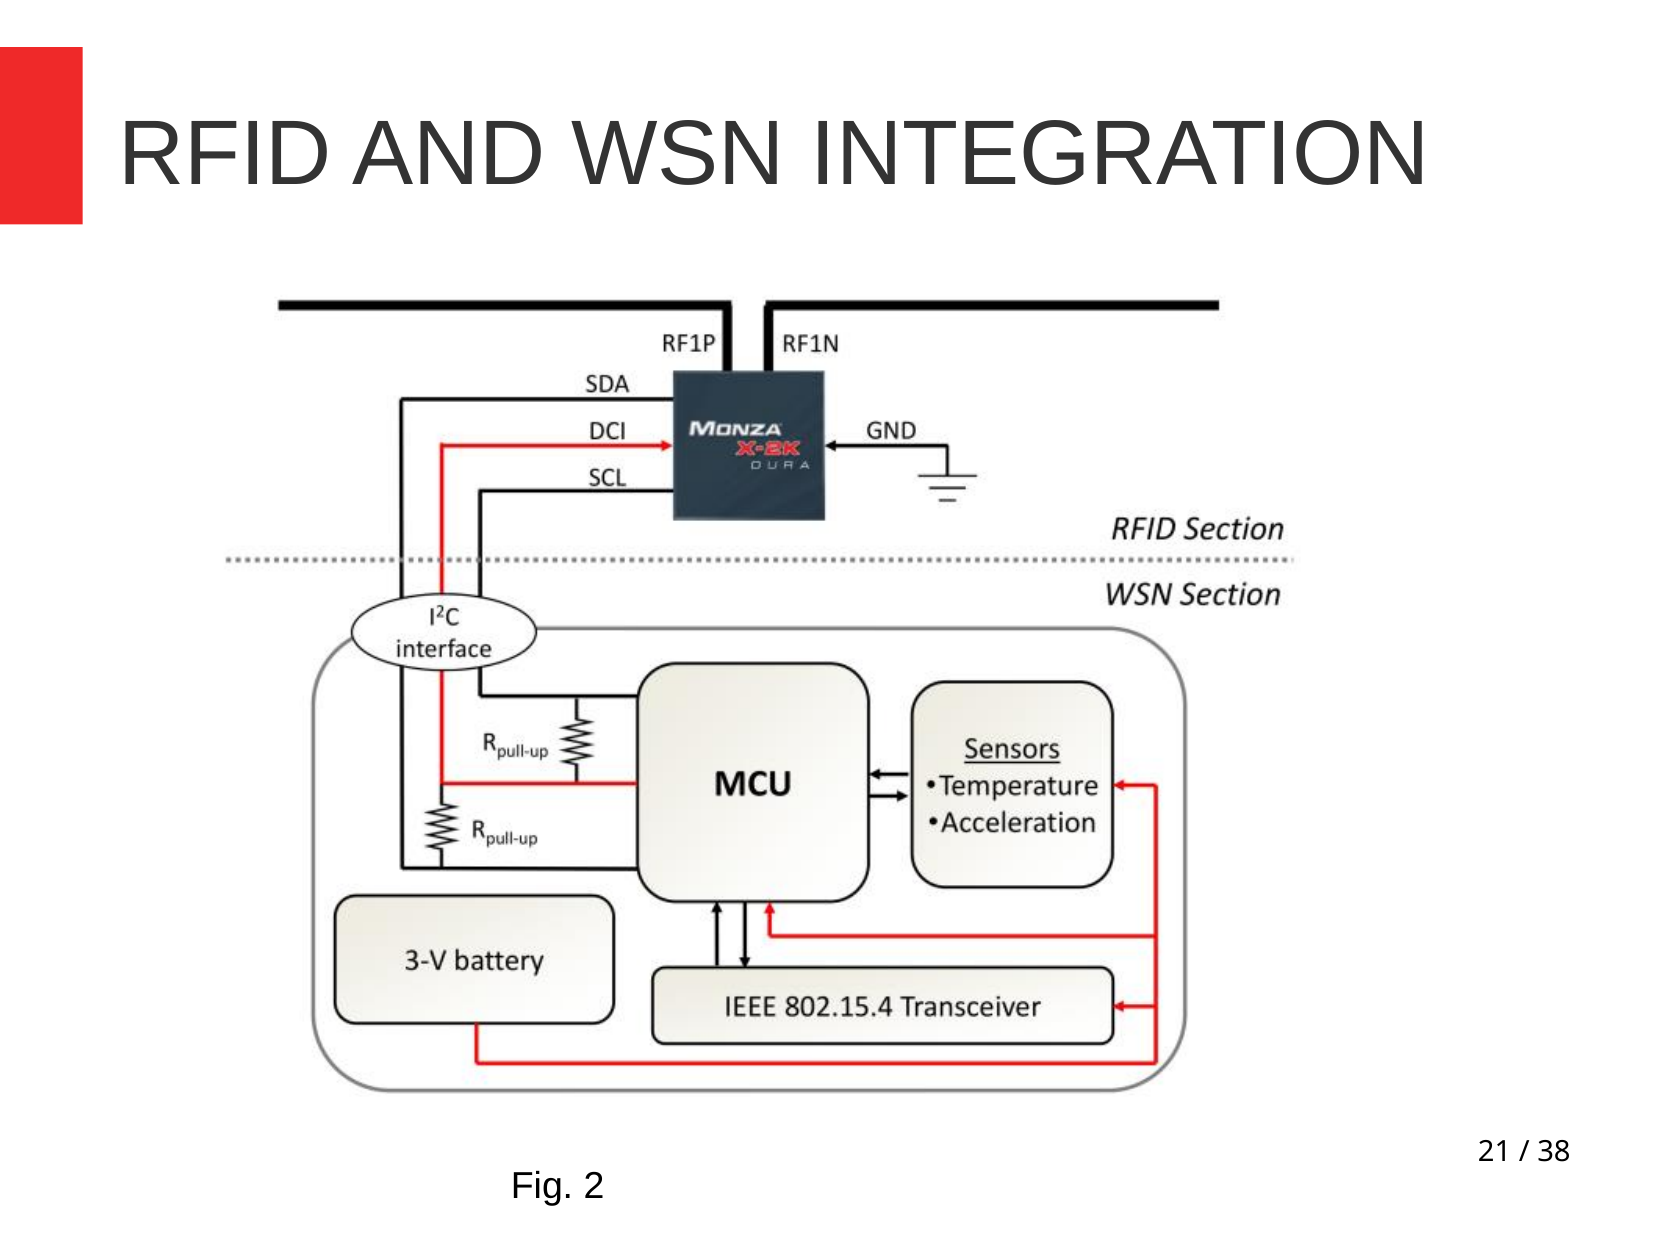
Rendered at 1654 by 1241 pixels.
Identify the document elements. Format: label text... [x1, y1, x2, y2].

title RFID AND WSN INTEGRATION [118, 49, 1571, 257]
picture [212, 258, 1307, 1111]
text_box Fig. 2 [496, 1157, 1099, 1215]
